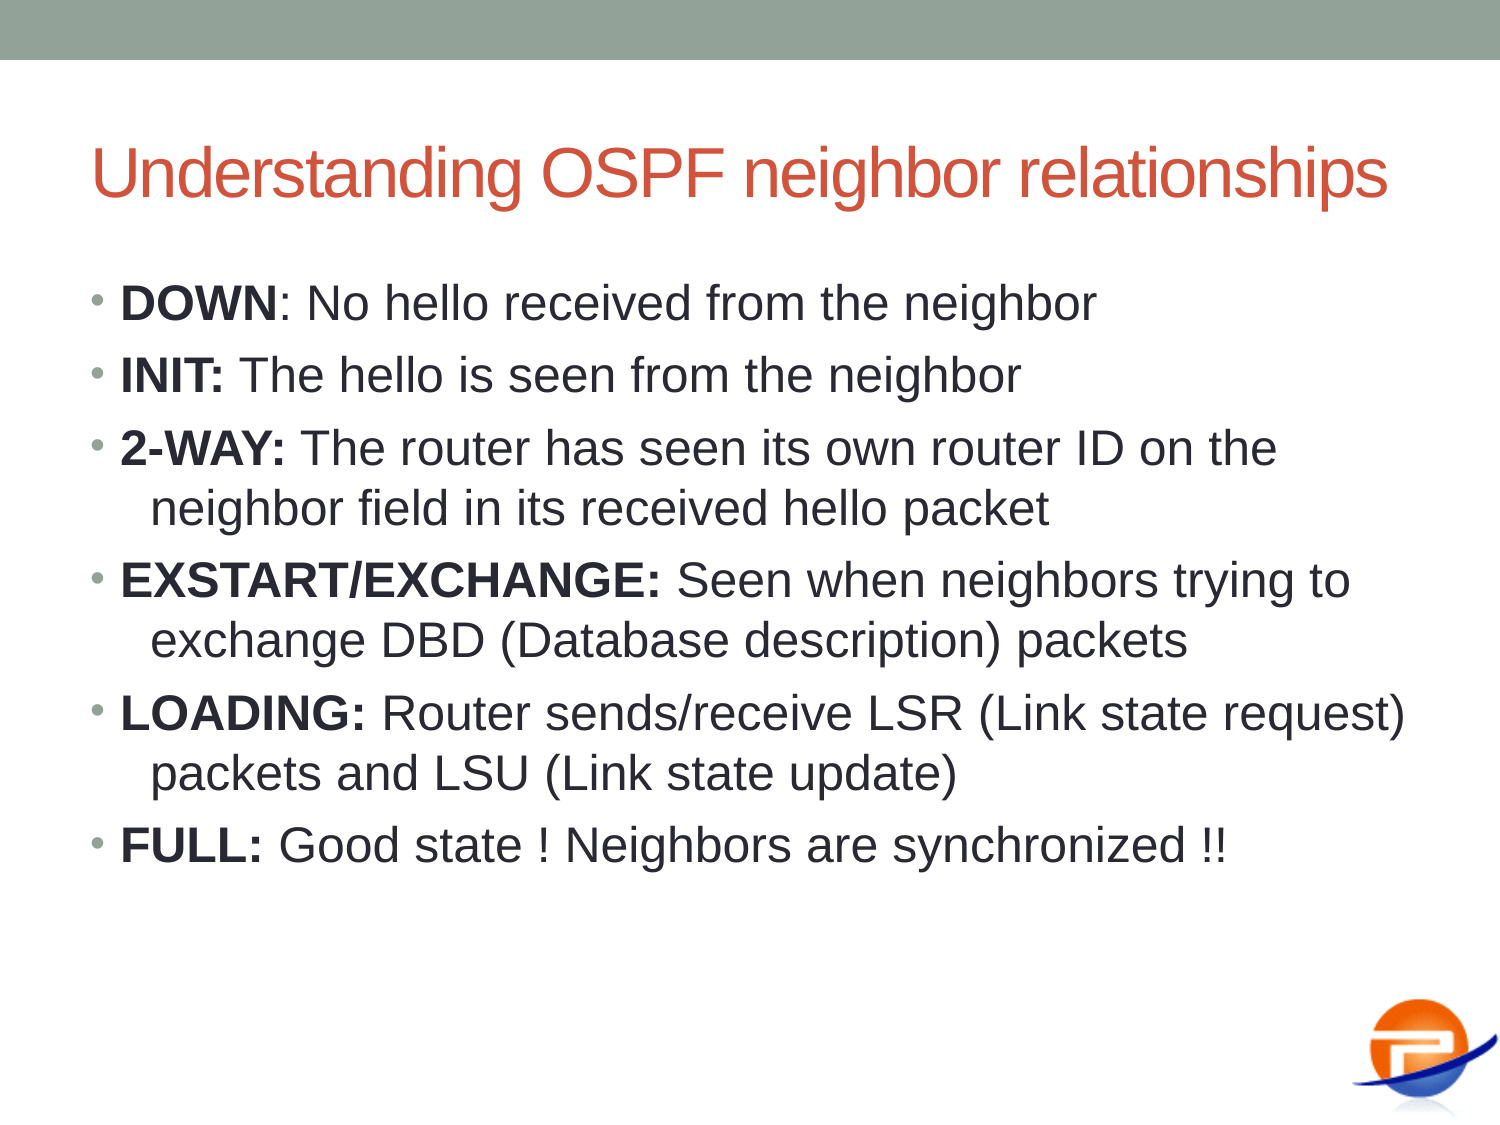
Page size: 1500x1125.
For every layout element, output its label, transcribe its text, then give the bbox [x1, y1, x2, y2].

title Understanding OSPF neighbor relationships [75, 87, 1426, 251]
list DOWN: No hello received from the neighbor INIT: The hello is seen from the neighbor 2-WAY: The router has seen its own router ID on the neighbor field in its received hello packet EXSTART/EXCHANGE: Seen when neighbors trying to exchange DBD (Database description) packets LOADING: Router sends/receive LSR (Link state request) packets and LSU (Link state update) FULL: Good state ! Neighbors are synchronized !! [75, 262, 1426, 1063]
picture [1351, 998, 1500, 1125]
